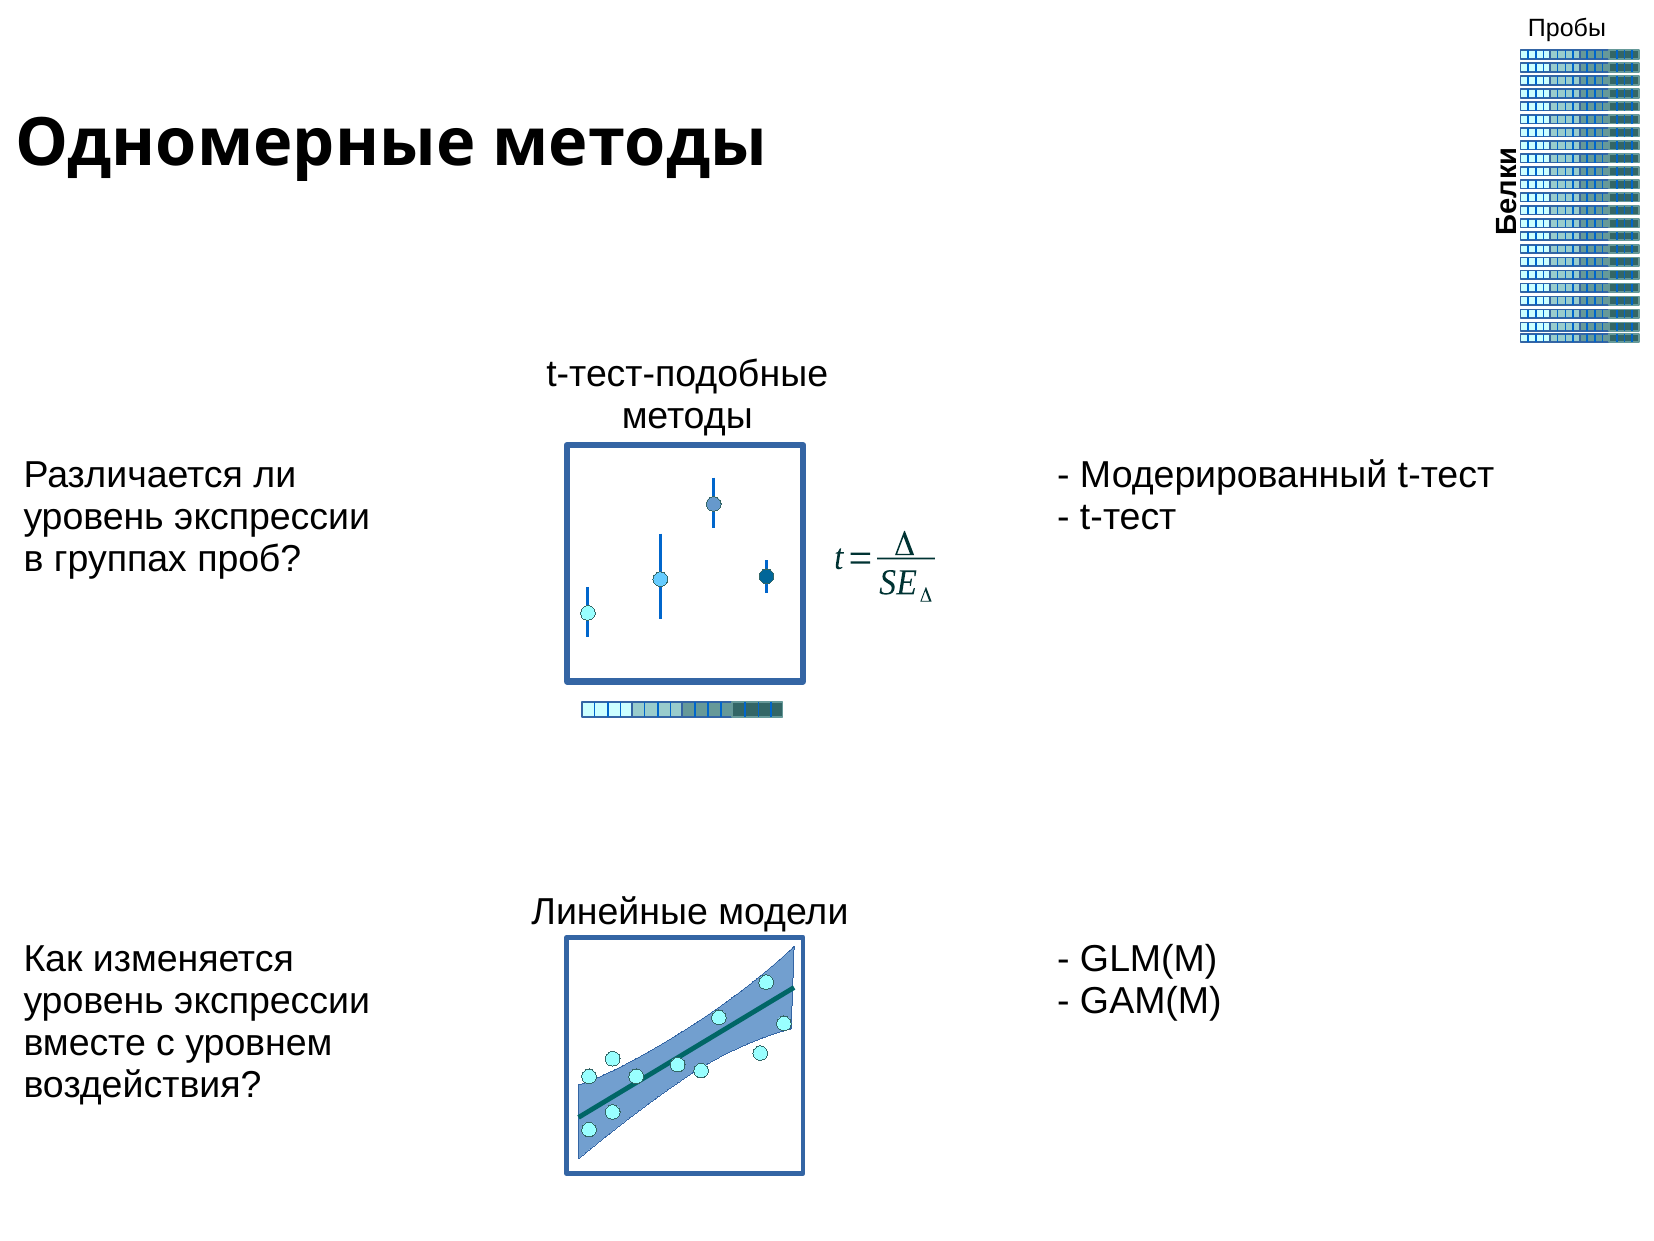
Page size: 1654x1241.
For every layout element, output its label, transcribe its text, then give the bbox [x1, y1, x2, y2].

text_box [1566, 50, 1572, 59]
text_box [1574, 141, 1586, 150]
text_box [1603, 89, 1616, 98]
text_box [1520, 179, 1536, 189]
text_box Пробы [1513, 5, 1649, 54]
text_box [1633, 141, 1639, 150]
text_box [1566, 76, 1572, 85]
text_box [1529, 102, 1535, 111]
text_box [1520, 166, 1639, 176]
text_box [1529, 192, 1543, 202]
text_box [1588, 102, 1594, 111]
text_box [1520, 205, 1639, 215]
text_box [1633, 128, 1639, 137]
text_box [879, 570, 896, 595]
text_box [1603, 192, 1617, 202]
text_box [1520, 244, 1639, 254]
text_box [1558, 192, 1573, 202]
text_box [1588, 115, 1594, 124]
text_box [1558, 76, 1565, 85]
text_box [1596, 89, 1602, 98]
text_box [1603, 141, 1616, 150]
text_box Линейные модели [569, 940, 801, 944]
text_box Как изменяется уровень экспрессии вместе с уровнем воздействия? [8, 930, 494, 1146]
text_box [1618, 192, 1632, 202]
text_box [580, 605, 596, 621]
text_box [645, 702, 657, 717]
text_box [1537, 50, 1543, 59]
text_box [1633, 50, 1639, 59]
text_box [1625, 76, 1631, 85]
text_box [1574, 115, 1586, 124]
text_box [1574, 63, 1586, 72]
text_box [1625, 179, 1639, 189]
text_box [1558, 102, 1565, 111]
text_box [1633, 76, 1639, 85]
text_box [1588, 128, 1594, 137]
text_box [1566, 179, 1595, 189]
text_box [1529, 141, 1535, 150]
text_box [1529, 76, 1535, 85]
text_box [1544, 141, 1557, 150]
text_box [1544, 50, 1557, 59]
text_box [1529, 115, 1535, 124]
text_box [1618, 115, 1624, 124]
text_box [1520, 231, 1639, 241]
text_box [1544, 76, 1557, 85]
text_box [1596, 50, 1602, 59]
text_box [1574, 76, 1586, 85]
text_box [722, 702, 744, 717]
text_box [578, 946, 795, 1159]
text_box [1520, 50, 1527, 59]
text_box [1544, 102, 1557, 111]
text_box [1588, 89, 1594, 98]
text_box [1618, 89, 1624, 98]
text_box [1566, 102, 1572, 111]
text_box [1520, 63, 1527, 72]
text_box [1603, 115, 1616, 124]
text_box [1633, 102, 1639, 111]
text_box [1537, 179, 1565, 189]
text_box [1520, 115, 1527, 124]
text_box t-тест-подобные методы [531, 345, 854, 445]
text_box [1625, 128, 1631, 137]
text_box [1558, 115, 1565, 124]
text_box [1558, 50, 1565, 59]
text_box [605, 1051, 621, 1067]
text_box [1618, 63, 1624, 72]
text_box [595, 702, 607, 717]
text_box [1618, 102, 1624, 111]
text_box [895, 570, 917, 595]
title Одномерные методы [15, 19, 1636, 260]
text_box [1633, 192, 1639, 202]
text_box [581, 702, 594, 717]
text_box [1603, 128, 1616, 137]
text_box [1618, 76, 1624, 85]
text_box [1520, 76, 1527, 85]
text_box [1520, 141, 1527, 150]
text_box [1566, 115, 1572, 124]
text_box [1529, 128, 1535, 137]
text_box [1566, 63, 1572, 72]
text_box [1544, 128, 1557, 137]
text_box [1596, 141, 1602, 150]
text_box [920, 587, 932, 602]
text_box [746, 702, 758, 717]
text_box [1544, 115, 1557, 124]
text_box [1537, 141, 1543, 150]
text_box [1603, 63, 1616, 72]
text_box [1544, 89, 1557, 98]
text_box [609, 702, 620, 717]
text_box [1520, 257, 1639, 267]
text_box [1633, 89, 1639, 98]
text_box [1537, 89, 1543, 98]
text_box [1520, 153, 1639, 163]
text_box [671, 702, 694, 717]
text_box Линейные модели [516, 882, 864, 944]
text_box [1537, 63, 1543, 72]
text_box [1544, 192, 1557, 202]
text_box [894, 530, 915, 556]
text_box [1618, 141, 1624, 150]
text_box [1588, 76, 1594, 85]
text_box [1596, 76, 1602, 85]
text_box [1625, 63, 1631, 72]
text_box [835, 548, 844, 570]
text_box [1625, 115, 1631, 124]
text_box [696, 702, 707, 717]
text_box [752, 1045, 768, 1061]
text_box [1537, 115, 1543, 124]
text_box [1574, 89, 1586, 98]
text_box Белки [1482, 132, 1530, 251]
text_box [1596, 115, 1602, 124]
text_box [1529, 50, 1535, 59]
text_box [621, 702, 644, 717]
text_box [1520, 333, 1639, 343]
text_box [706, 496, 722, 512]
text_box [1520, 283, 1639, 293]
text_box [1574, 192, 1587, 202]
text_box [1566, 89, 1572, 98]
text_box [1558, 63, 1565, 72]
text_box [1574, 128, 1586, 137]
text_box [1558, 128, 1565, 137]
text_box [1520, 322, 1639, 332]
title Одномерные методы [1530, 137, 1636, 141]
text_box [1588, 63, 1594, 72]
text_box [1618, 50, 1624, 59]
text_box [1566, 141, 1572, 150]
text_box [1558, 89, 1565, 98]
text_box [1633, 63, 1639, 72]
text_box [1625, 141, 1631, 150]
text_box [1618, 128, 1624, 137]
text_box [1633, 115, 1639, 124]
text_box [1520, 89, 1527, 98]
text_box [1520, 128, 1527, 137]
text_box [1520, 218, 1639, 228]
text_box [772, 702, 783, 717]
text_box [1596, 102, 1602, 111]
text_box - Модерированный t-тест - t-тест [1042, 445, 1527, 662]
text_box [1520, 296, 1639, 306]
text_box [1625, 89, 1631, 98]
text_box [1537, 102, 1543, 111]
text_box [1574, 50, 1586, 59]
text_box Различается ли уровень экспрессии в группах проб? [8, 445, 494, 662]
text_box [1566, 128, 1572, 137]
text_box [1603, 102, 1616, 111]
text_box [1544, 63, 1557, 72]
text_box [1596, 128, 1602, 137]
text_box [1588, 50, 1594, 59]
text_box [1558, 141, 1565, 150]
text_box [1520, 309, 1639, 319]
text_box [1520, 270, 1639, 280]
text_box [1588, 141, 1594, 150]
text_box [1520, 192, 1528, 202]
text_box [759, 702, 770, 717]
text_box [1603, 76, 1616, 85]
text_box [1625, 50, 1631, 59]
text_box [1596, 179, 1624, 189]
text_box [1520, 102, 1527, 111]
text_box [1529, 89, 1535, 98]
text_box [759, 568, 774, 584]
text_box [1537, 76, 1543, 85]
text_box [1529, 63, 1535, 72]
text_box [1596, 63, 1602, 72]
text_box [1603, 50, 1616, 59]
text_box [1588, 192, 1602, 202]
text_box - GLM(M) - GAM(M) [1042, 930, 1527, 1146]
text_box [659, 702, 670, 717]
text_box [709, 702, 720, 717]
text_box [652, 571, 668, 587]
text_box [1537, 128, 1543, 137]
text_box [1574, 102, 1586, 111]
text_box [1625, 102, 1631, 111]
